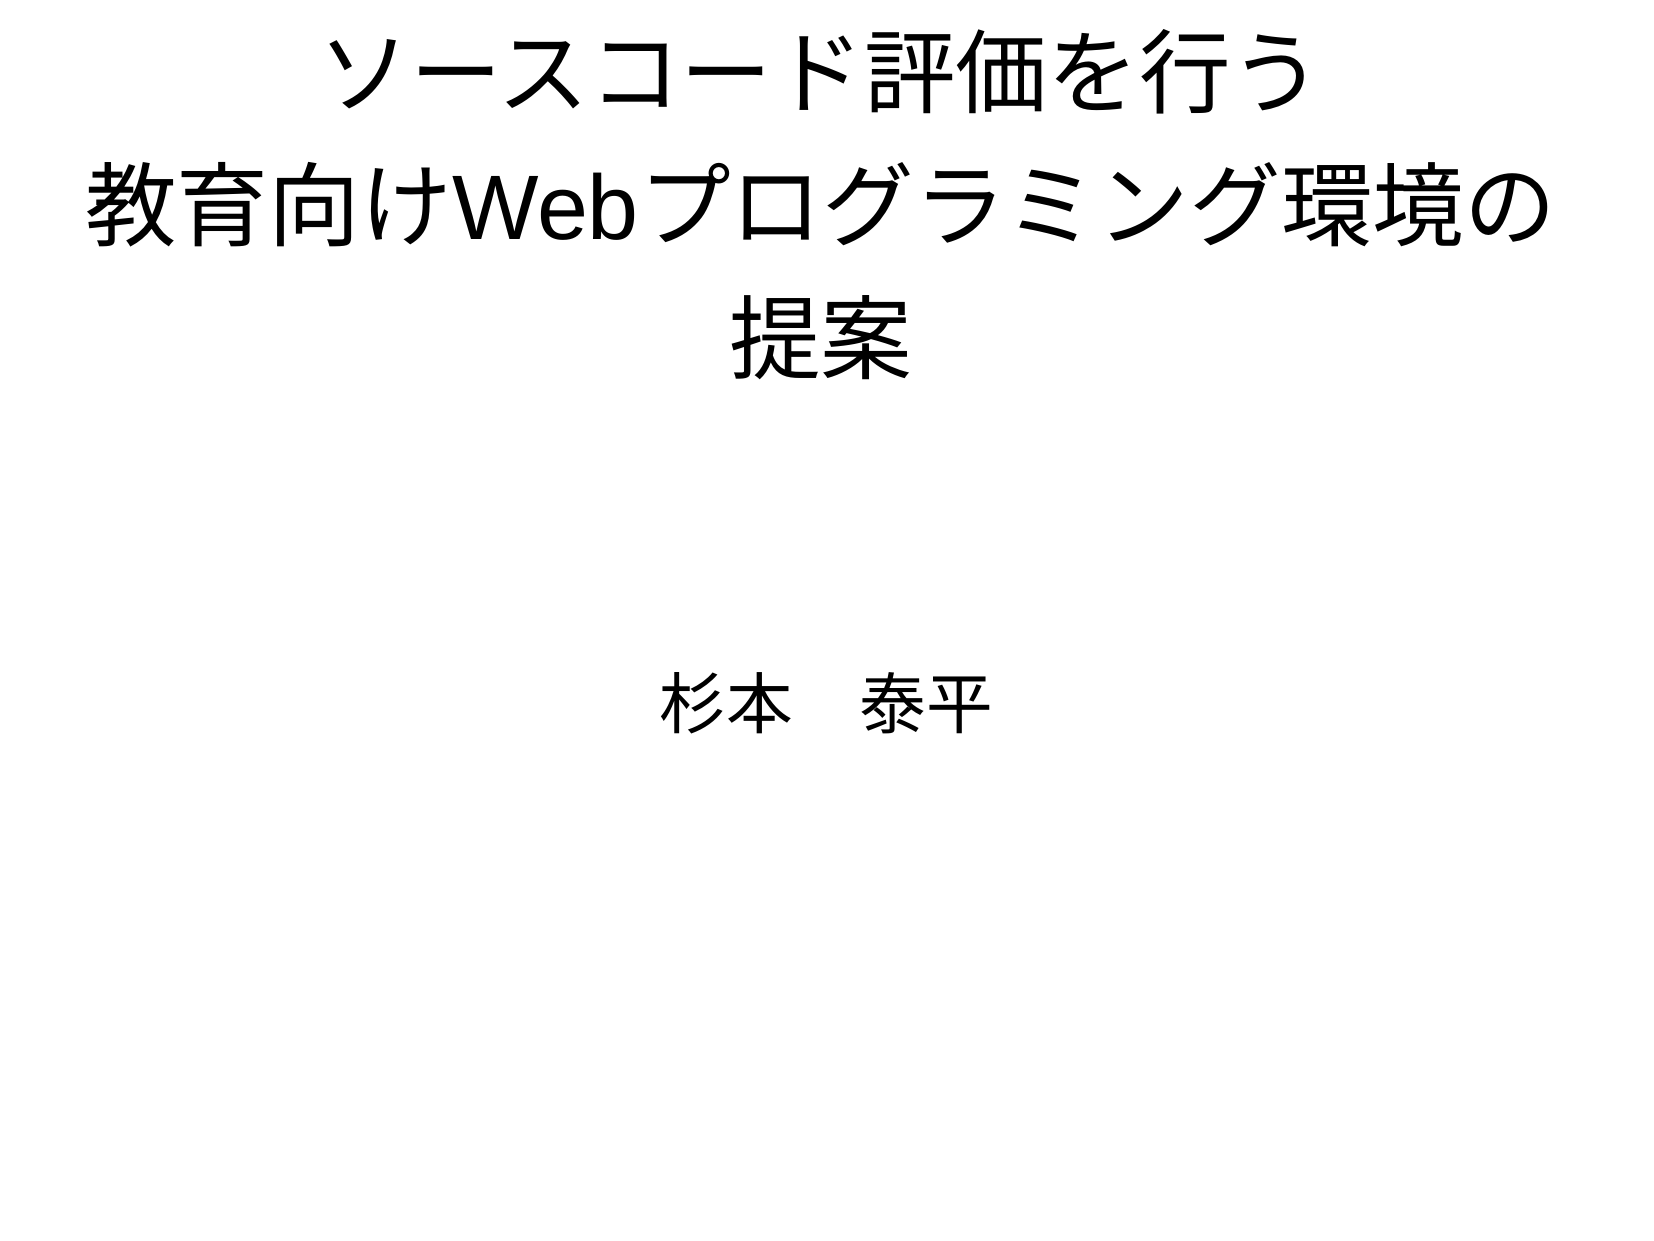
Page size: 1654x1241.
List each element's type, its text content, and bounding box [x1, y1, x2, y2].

title ソースコード評価を行う 教育向けWebプログラミング環境の提案 [76, 24, 1565, 375]
subtitle 杉本 泰平 [82, 290, 1571, 1109]
